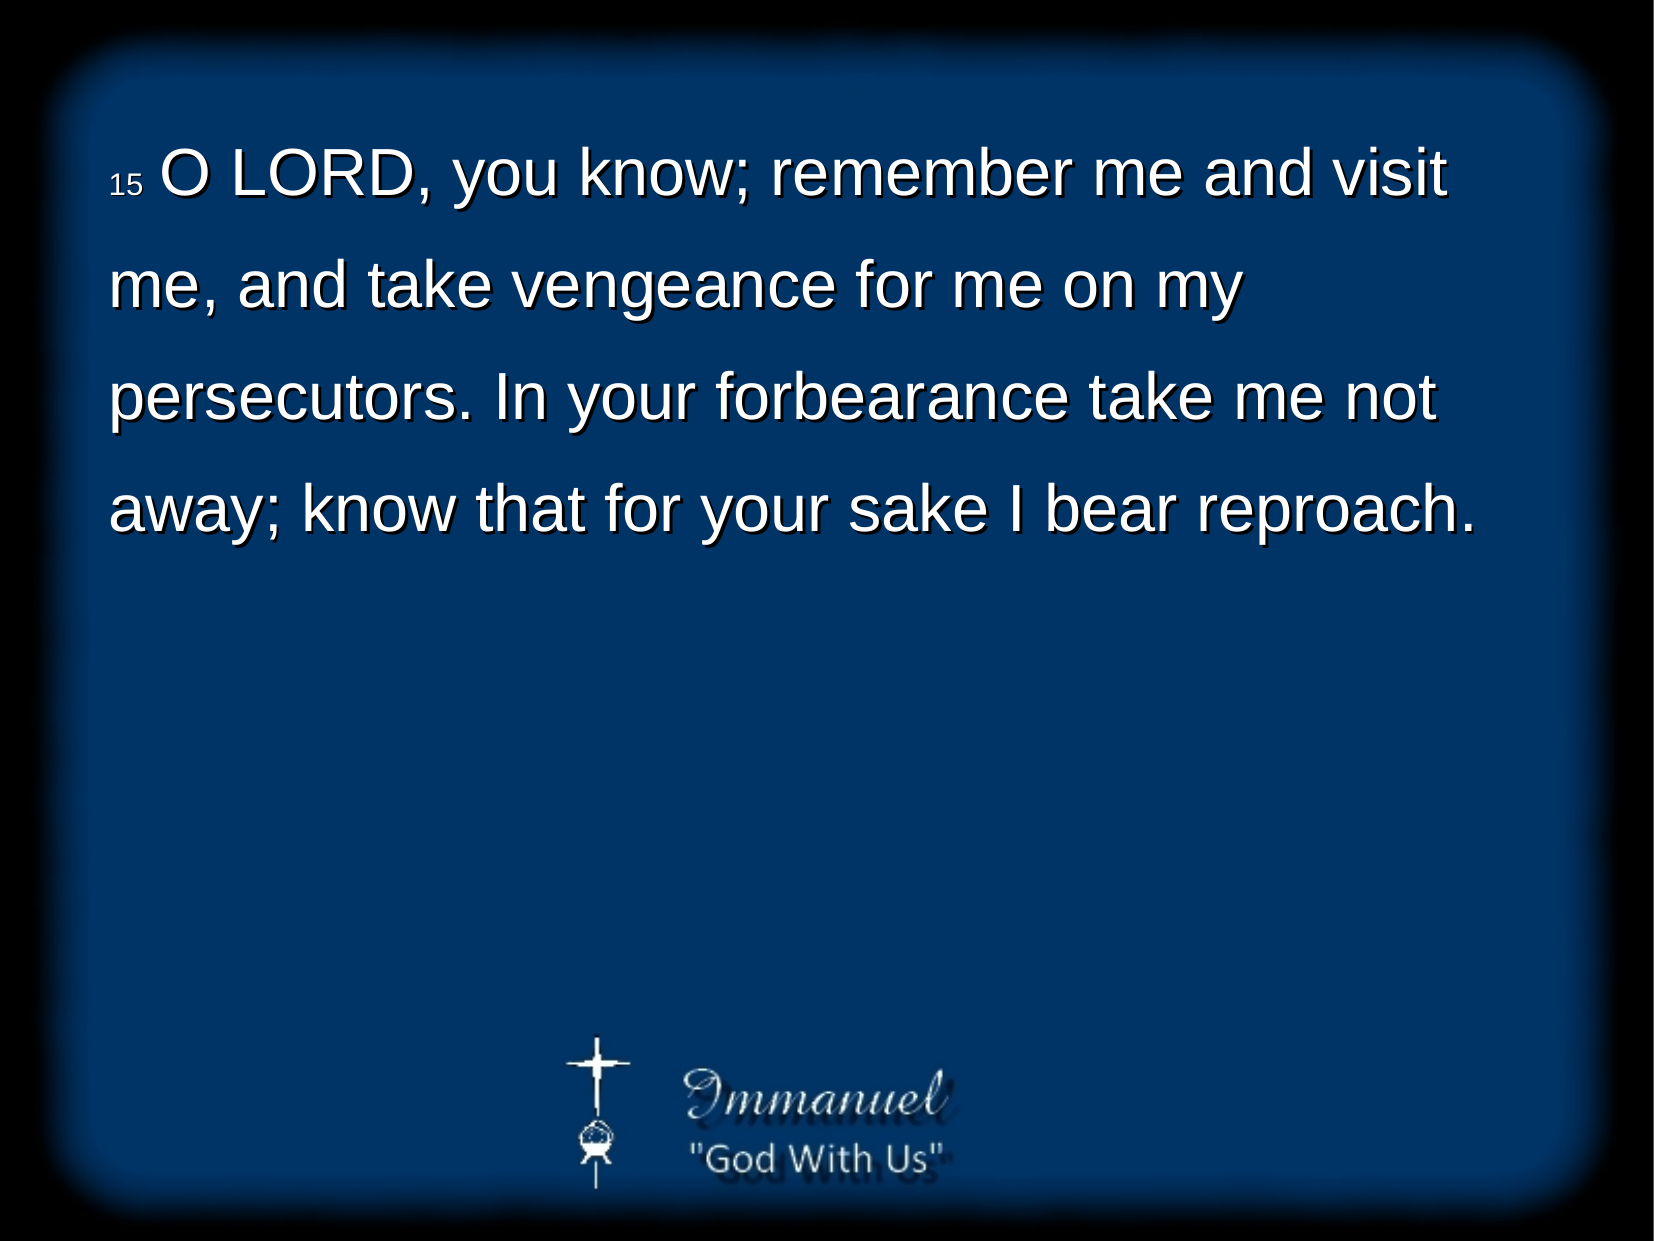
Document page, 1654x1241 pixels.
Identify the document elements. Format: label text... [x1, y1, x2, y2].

picture [0, 0, 1654, 1241]
text_box 15 O LORD, you know; remember me and visit me, and take vengeance for me on my persecutors. In your forbearance take me not away; know that for your sake I bear reproach. [75, 90, 1576, 514]
